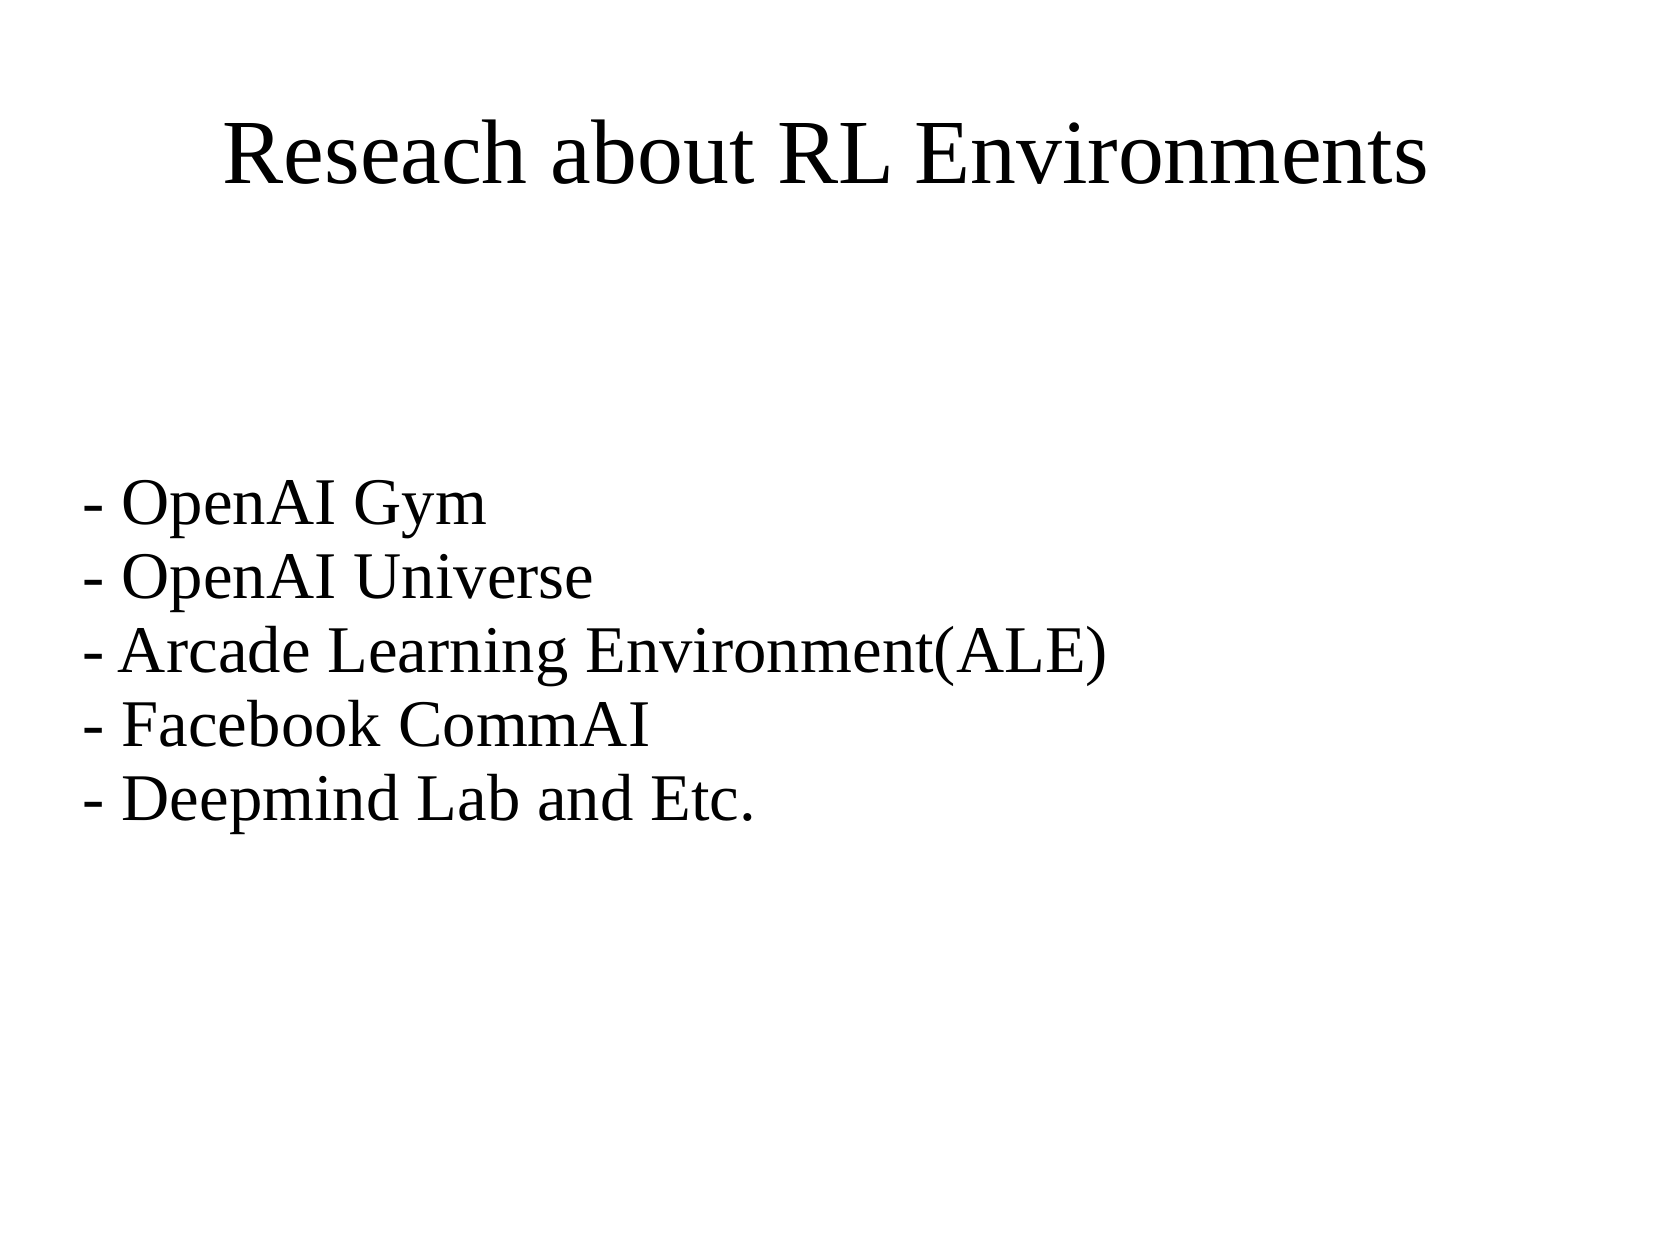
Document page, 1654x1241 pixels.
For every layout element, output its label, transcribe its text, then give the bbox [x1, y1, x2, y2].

title Reseach about RL Environments [82, 49, 1571, 257]
subtitle - OpenAI Gym - OpenAI Universe - Arcade Learning Environment(ALE) - Facebook CommAI - Deepmind Lab and Etc. [82, 290, 1571, 1010]
